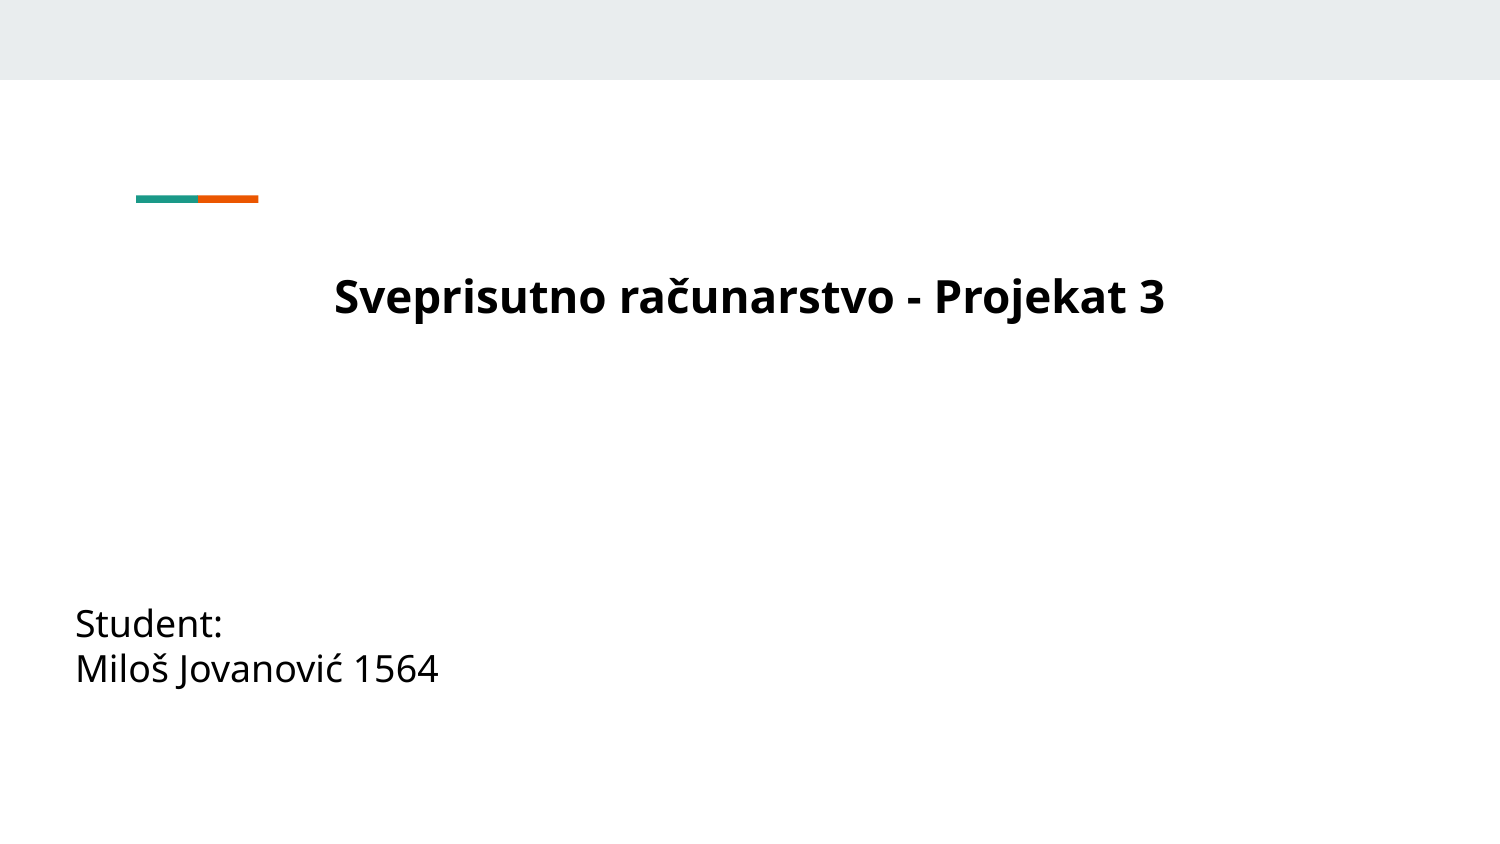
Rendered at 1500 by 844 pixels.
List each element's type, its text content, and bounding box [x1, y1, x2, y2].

title Sveprisutno računarstvo - Projekat 3 [37, 225, 1463, 338]
list Student: Miloš Jovanović 1564 [75, 600, 451, 713]
